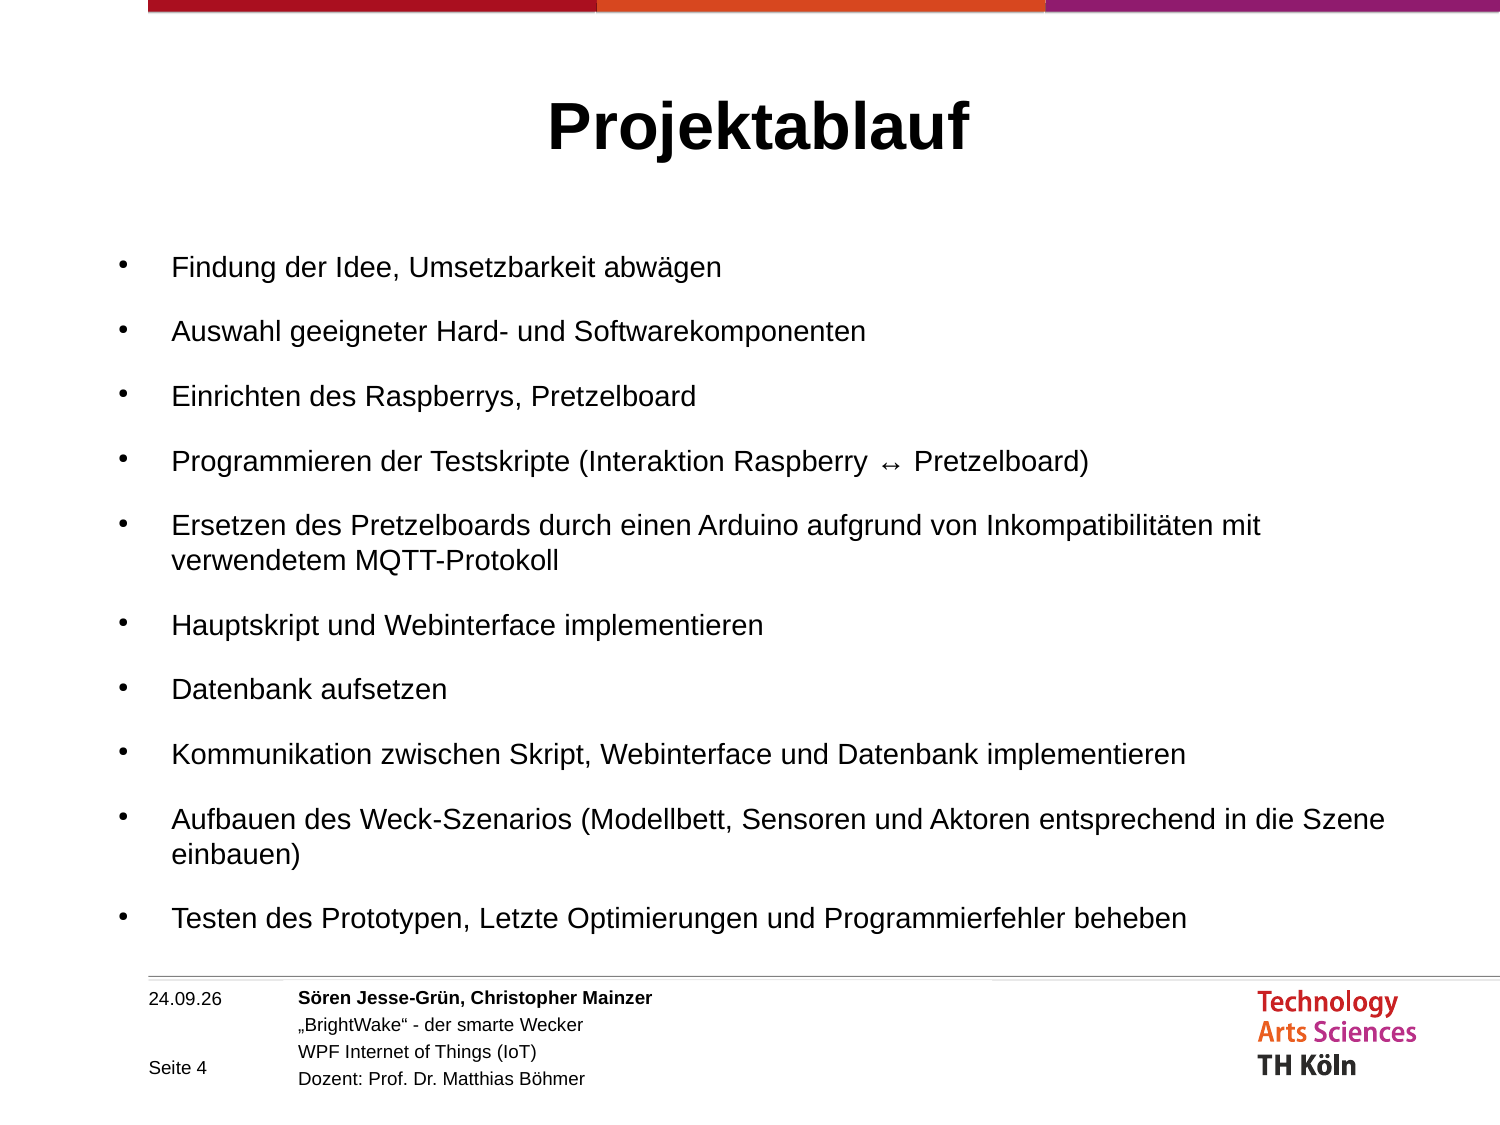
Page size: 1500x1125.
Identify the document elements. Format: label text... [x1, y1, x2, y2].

list Findung der Idee, Umsetzbarkeit abwägen Auswahl geeigneter Hard- und Softwarekomponenten Einrichten des Raspberrys, Pretzelboard Programmieren der Testskripte (Interaktion Raspberry ↔ Pretzelboard) Ersetzen des Pretzelboards durch einen Arduino aufgrund von Inkompatibilitäten mit verwendetem MQTT-Protokoll Hauptskript und Webinterface implementieren Datenbank aufsetzen Kommunikation zwischen Skript, Webinterface und Datenbank implementieren Aufbauen des Weck-Szenarios (Modellbett, Sensoren und Aktoren entsprechend in die Szene einbauen) Testen des Prototypen, Letzte Optimierungen und Programmierfehler beheben [100, 248, 1430, 957]
title Projektablauf [94, 59, 1424, 207]
text_box Sören Jesse-Grün, Christopher Mainzer „BrightWake“ - der smarte Wecker WPF Internet of Things (IoT) Dozent: Prof. Dr. Matthias Böhmer [283, 980, 993, 1098]
